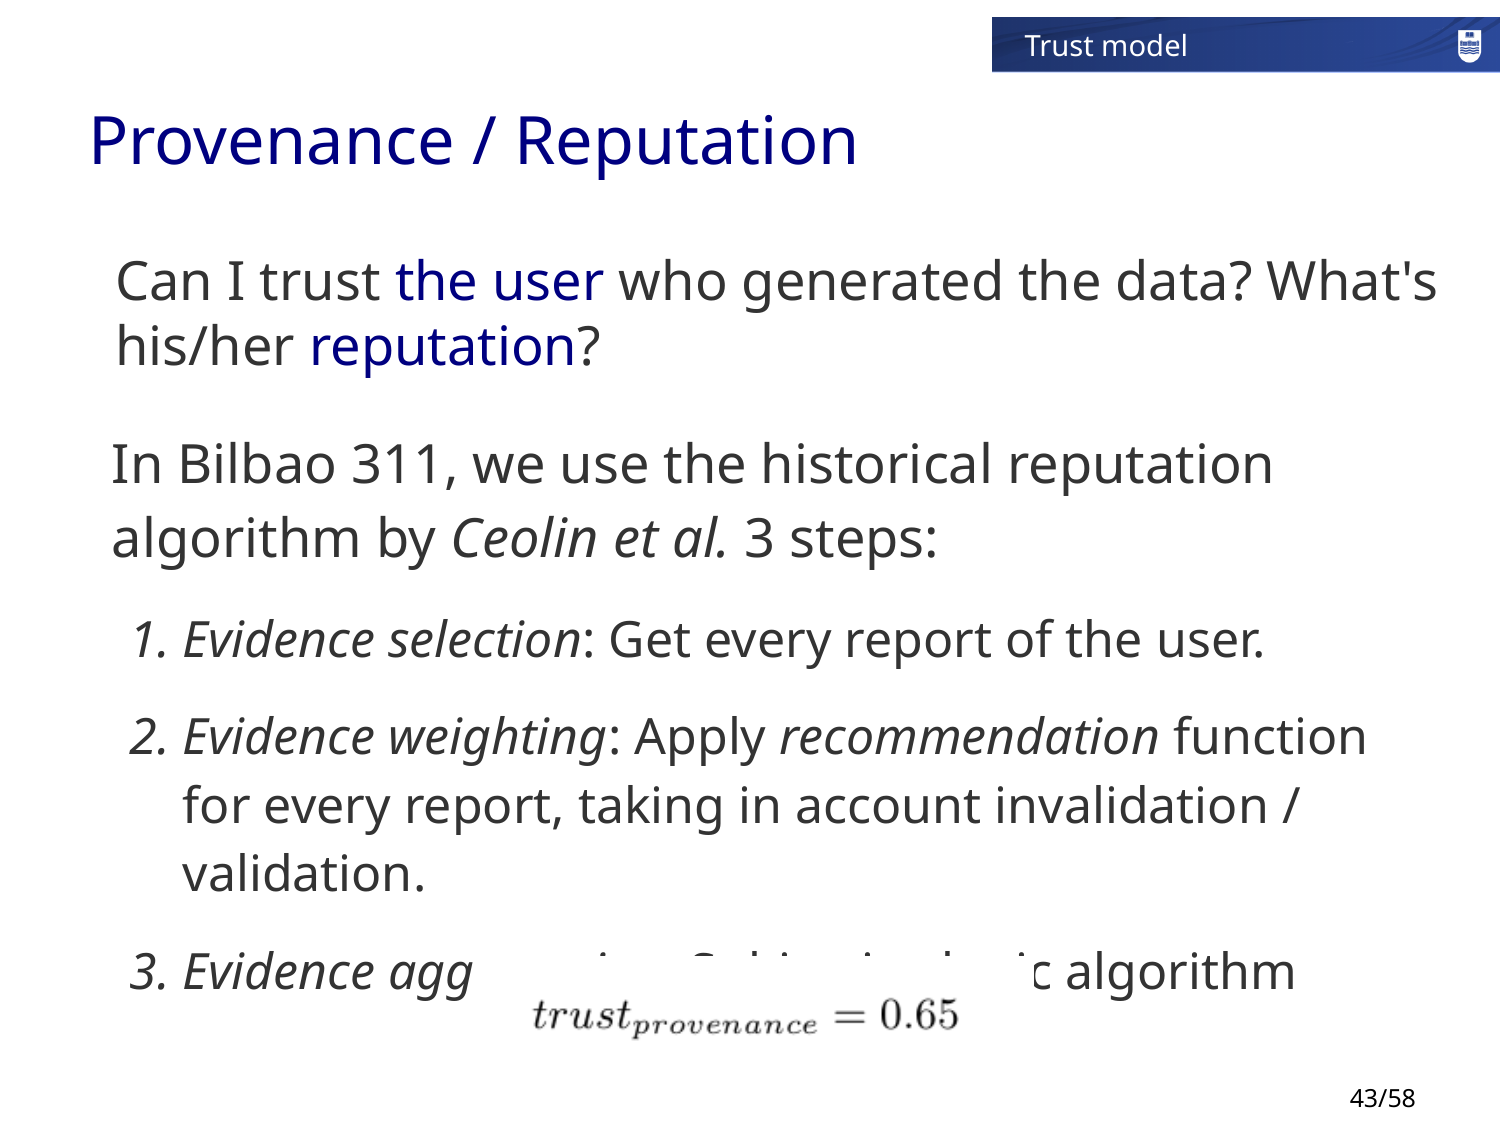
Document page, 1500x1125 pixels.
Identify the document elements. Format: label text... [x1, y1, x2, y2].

picture [473, 956, 1034, 1055]
list Can I trust the user who generated the data? What's his/her reputation? [100, 238, 1495, 1016]
picture [992, 17, 1500, 73]
text_box In Bilbao 311, we use the historical reputation algorithm by Ceolin et al. 3 steps: Evidence selection: Get every report of the user. Evidence weighting: Apply recommendation function for every report, taking in account invalidation / validation. Evidence aggregation: Subjective logic algorithm [111, 426, 1441, 1061]
text_box Trust model [1009, 17, 1483, 67]
title Provenance / Reputation [2, 99, 1365, 177]
